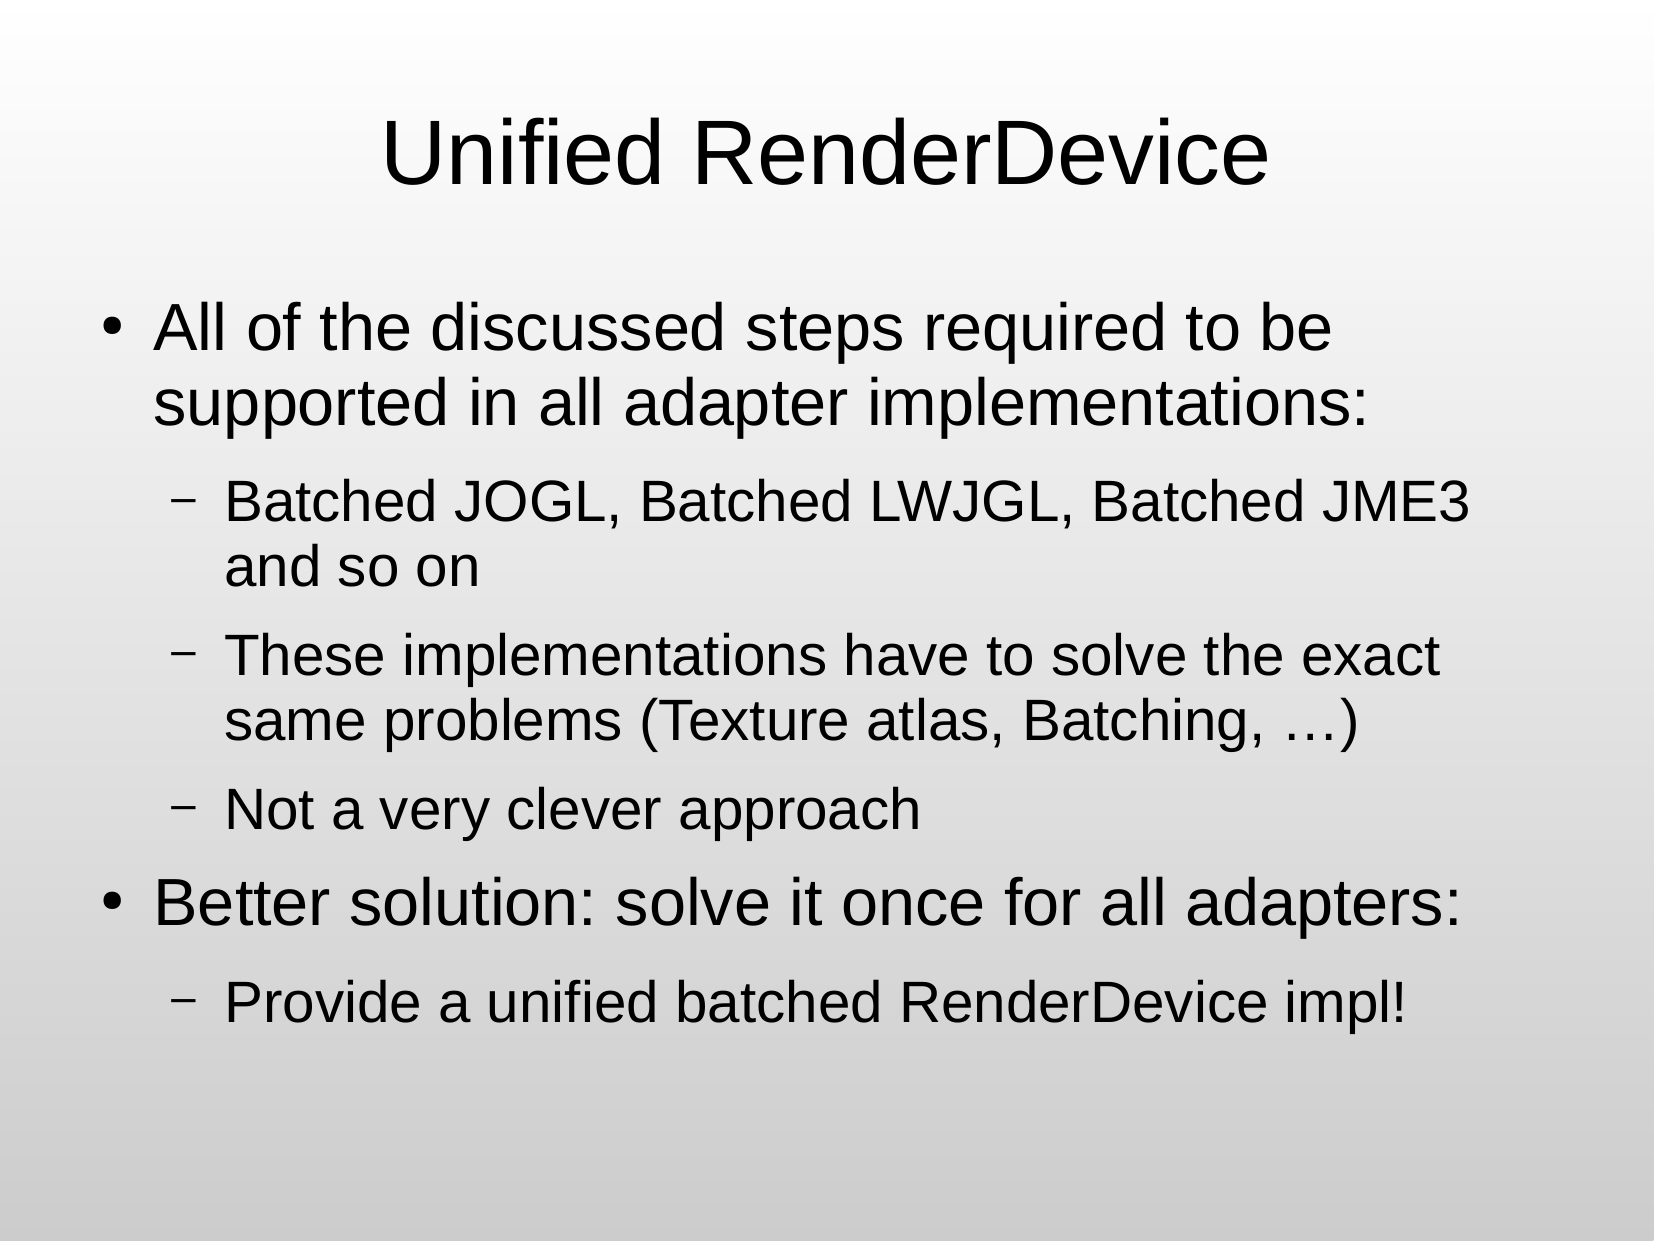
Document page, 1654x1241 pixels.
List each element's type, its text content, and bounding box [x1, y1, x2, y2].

list All of the discussed steps required to be supported in all adapter implementations: Batched JOGL, Batched LWJGL, Batched JME3 and so on These implementations have to solve the exact same problems (Texture atlas, Batching, …) Not a very clever approach Better solution: solve it once for all adapters: Provide a unified batched RenderDevice impl! [82, 290, 1571, 1109]
title Unified RenderDevice [82, 49, 1571, 257]
